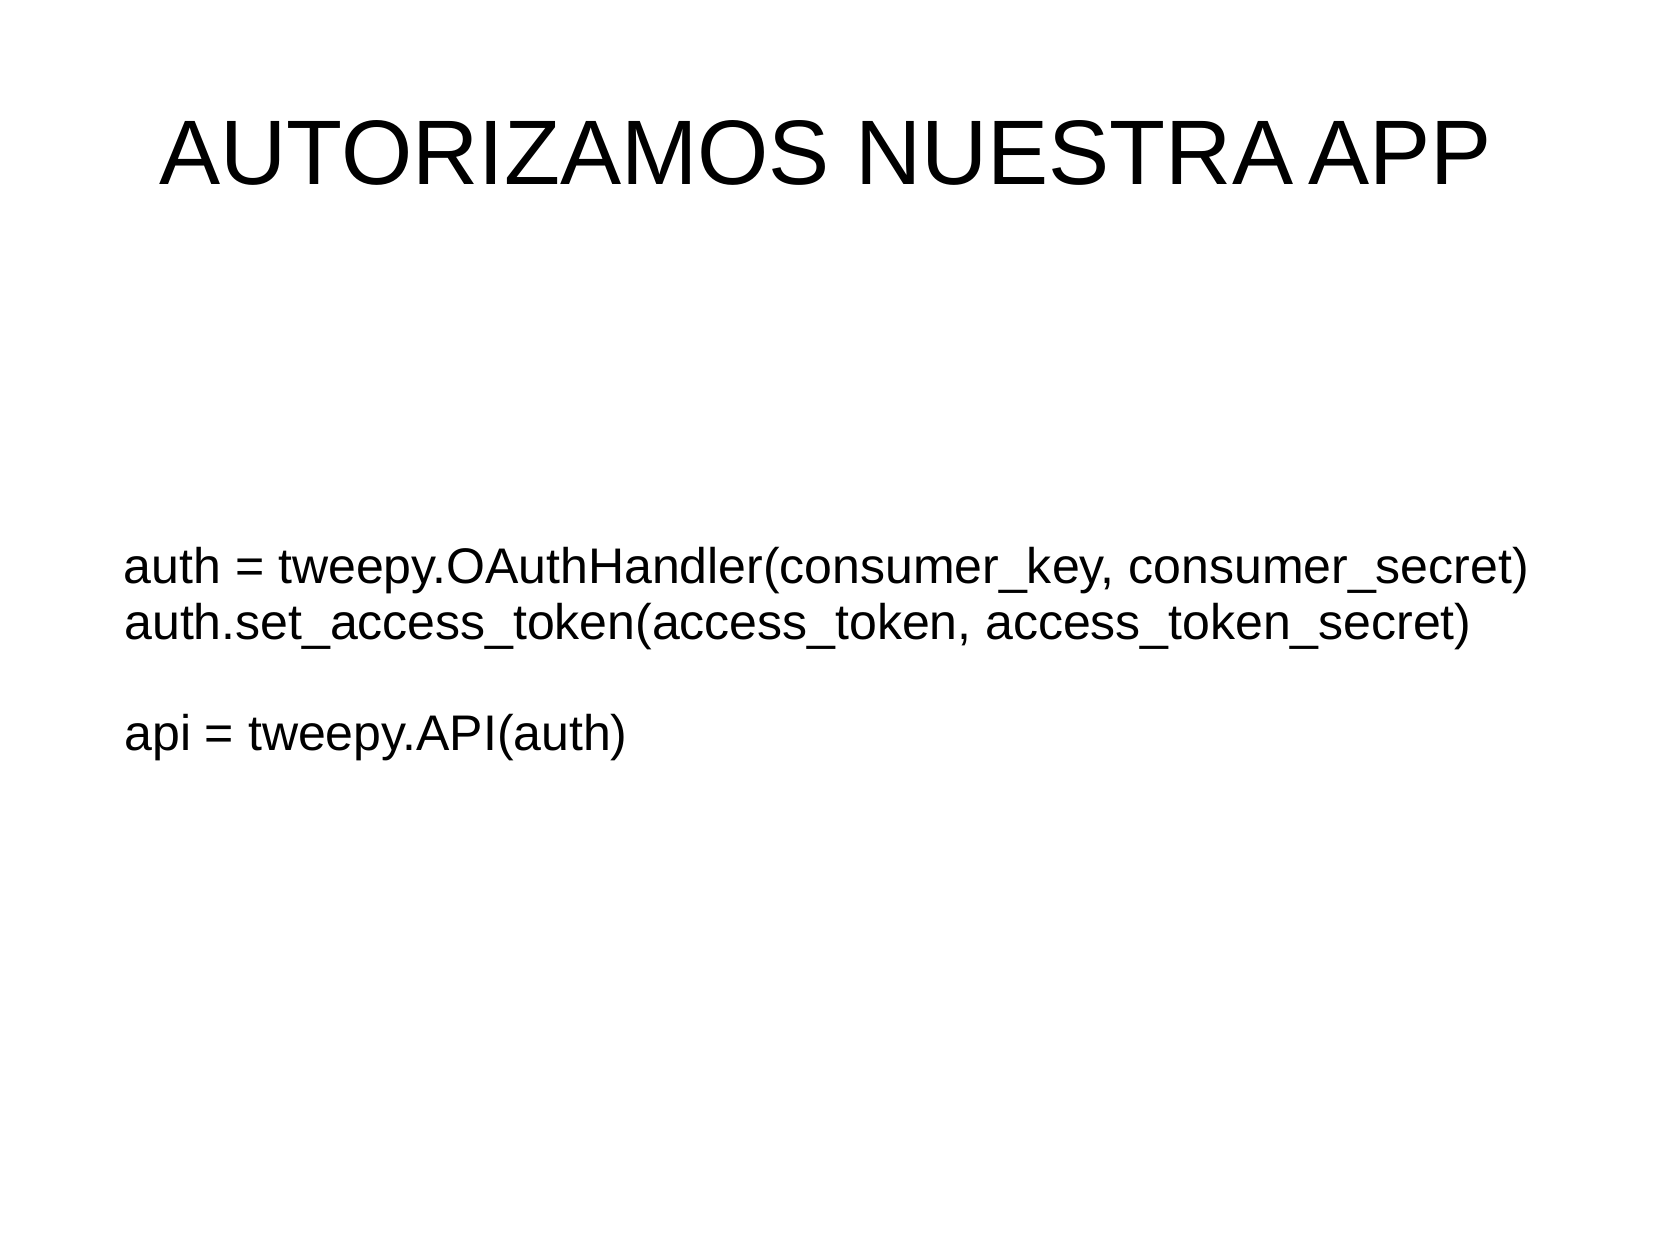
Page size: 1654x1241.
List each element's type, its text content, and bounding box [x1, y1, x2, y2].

title AUTORIZAMOS NUESTRA APP [82, 49, 1571, 257]
subtitle auth = tweepy.OAuthHandler(consumer_key, consumer_secret) auth.set_access_token(access_token, access_token_secret) api = tweepy.API(auth) [82, 290, 1571, 1010]
